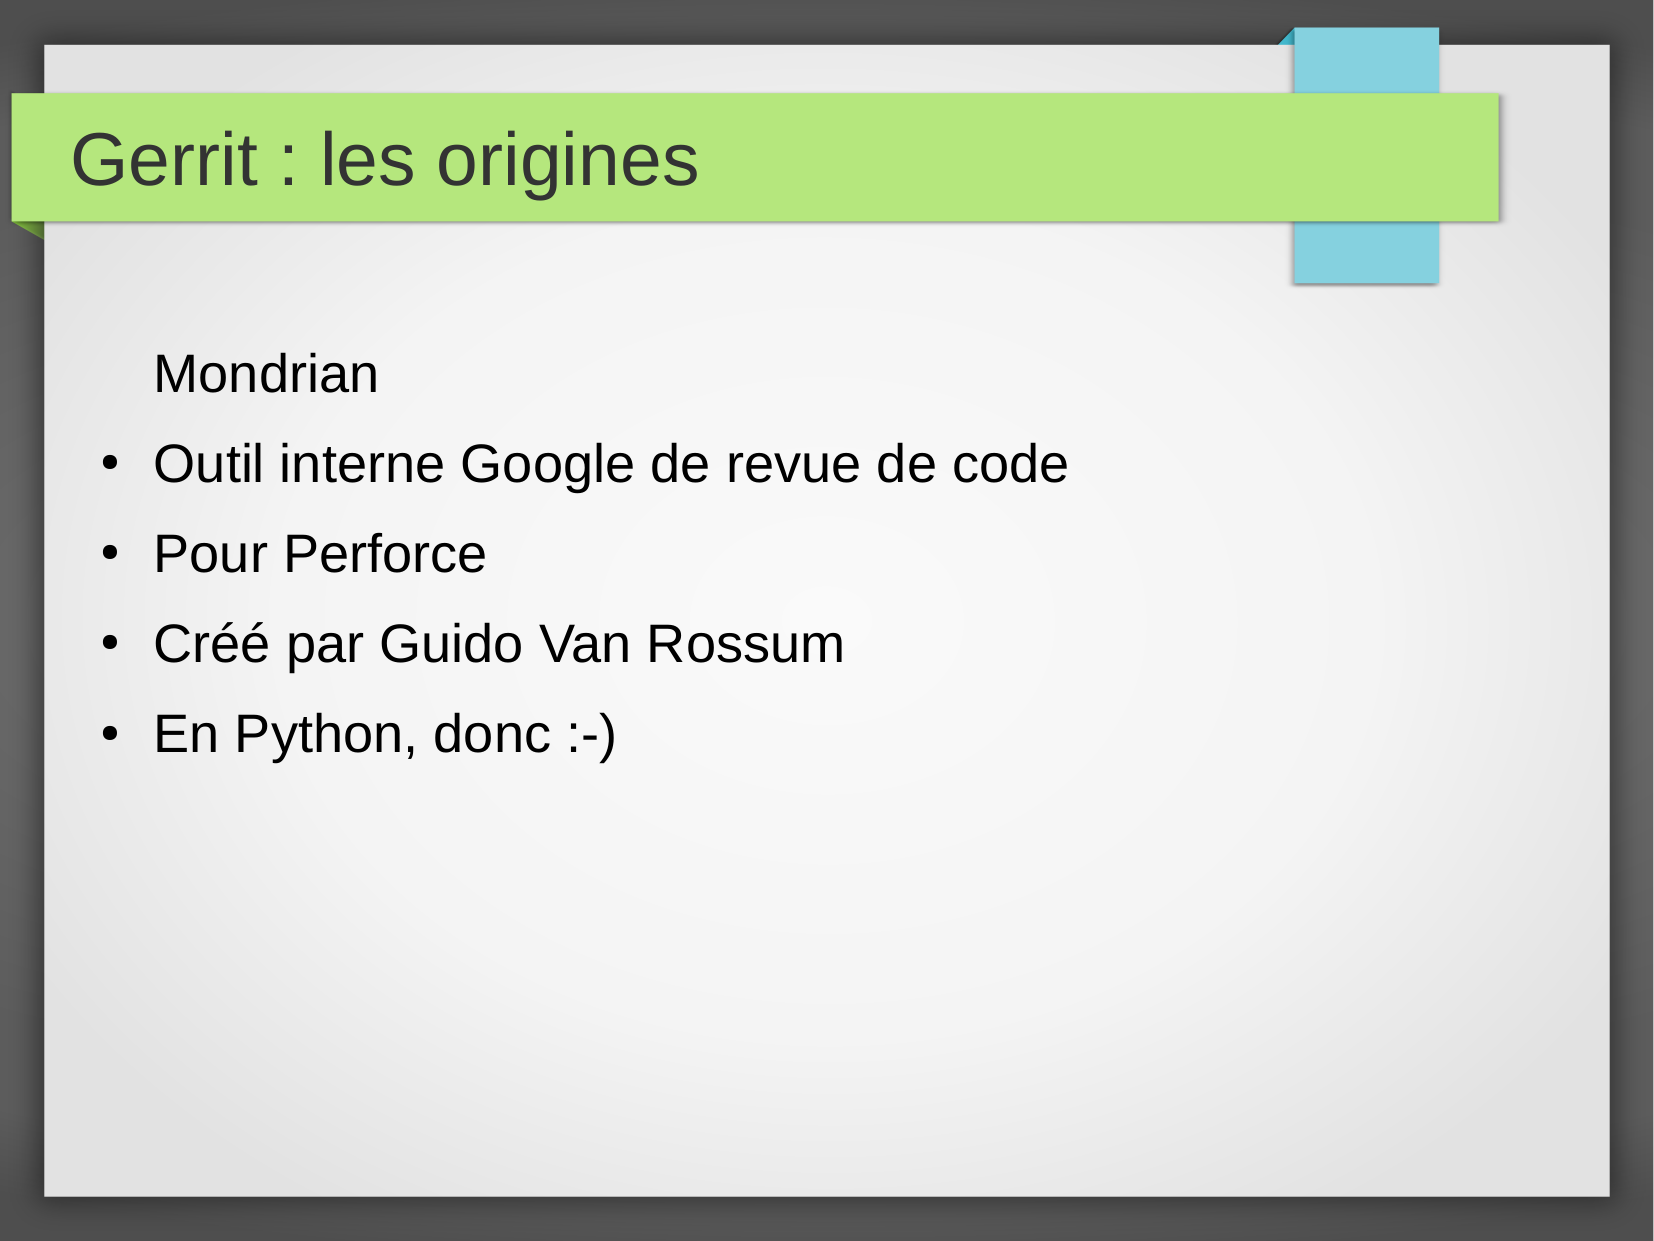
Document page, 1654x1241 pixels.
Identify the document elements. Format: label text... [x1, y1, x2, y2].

title Gerrit : les origines [70, 106, 1229, 213]
picture [0, 0, 1654, 1241]
list Mondrian Outil interne Google de revue de code Pour Perforce Créé par Guido Van Rossum En Python, donc :-) [82, 343, 1538, 1063]
